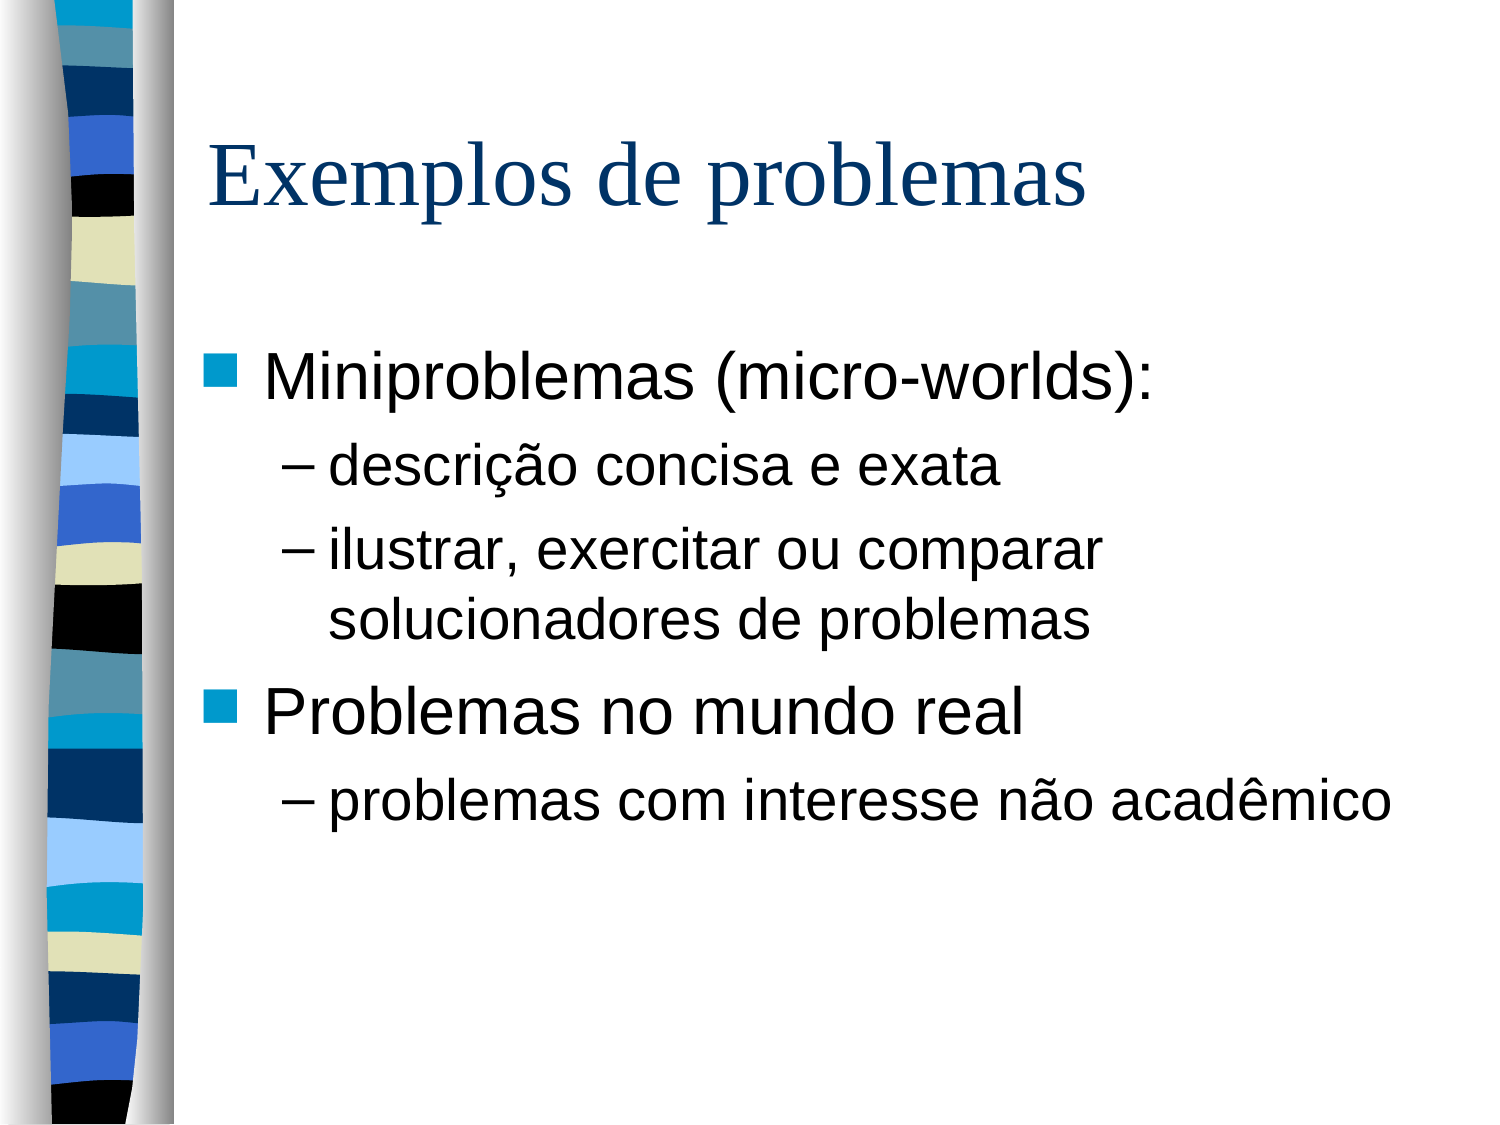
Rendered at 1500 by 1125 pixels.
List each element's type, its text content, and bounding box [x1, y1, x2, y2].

title Exemplos de problemas [192, 74, 1468, 263]
list Miniproblemas (micro-worlds): descrição concisa e exata ilustrar, exercitar ou comparar solucionadores de problemas Problemas no mundo real problemas com interesse não acadêmico [192, 324, 1468, 1000]
